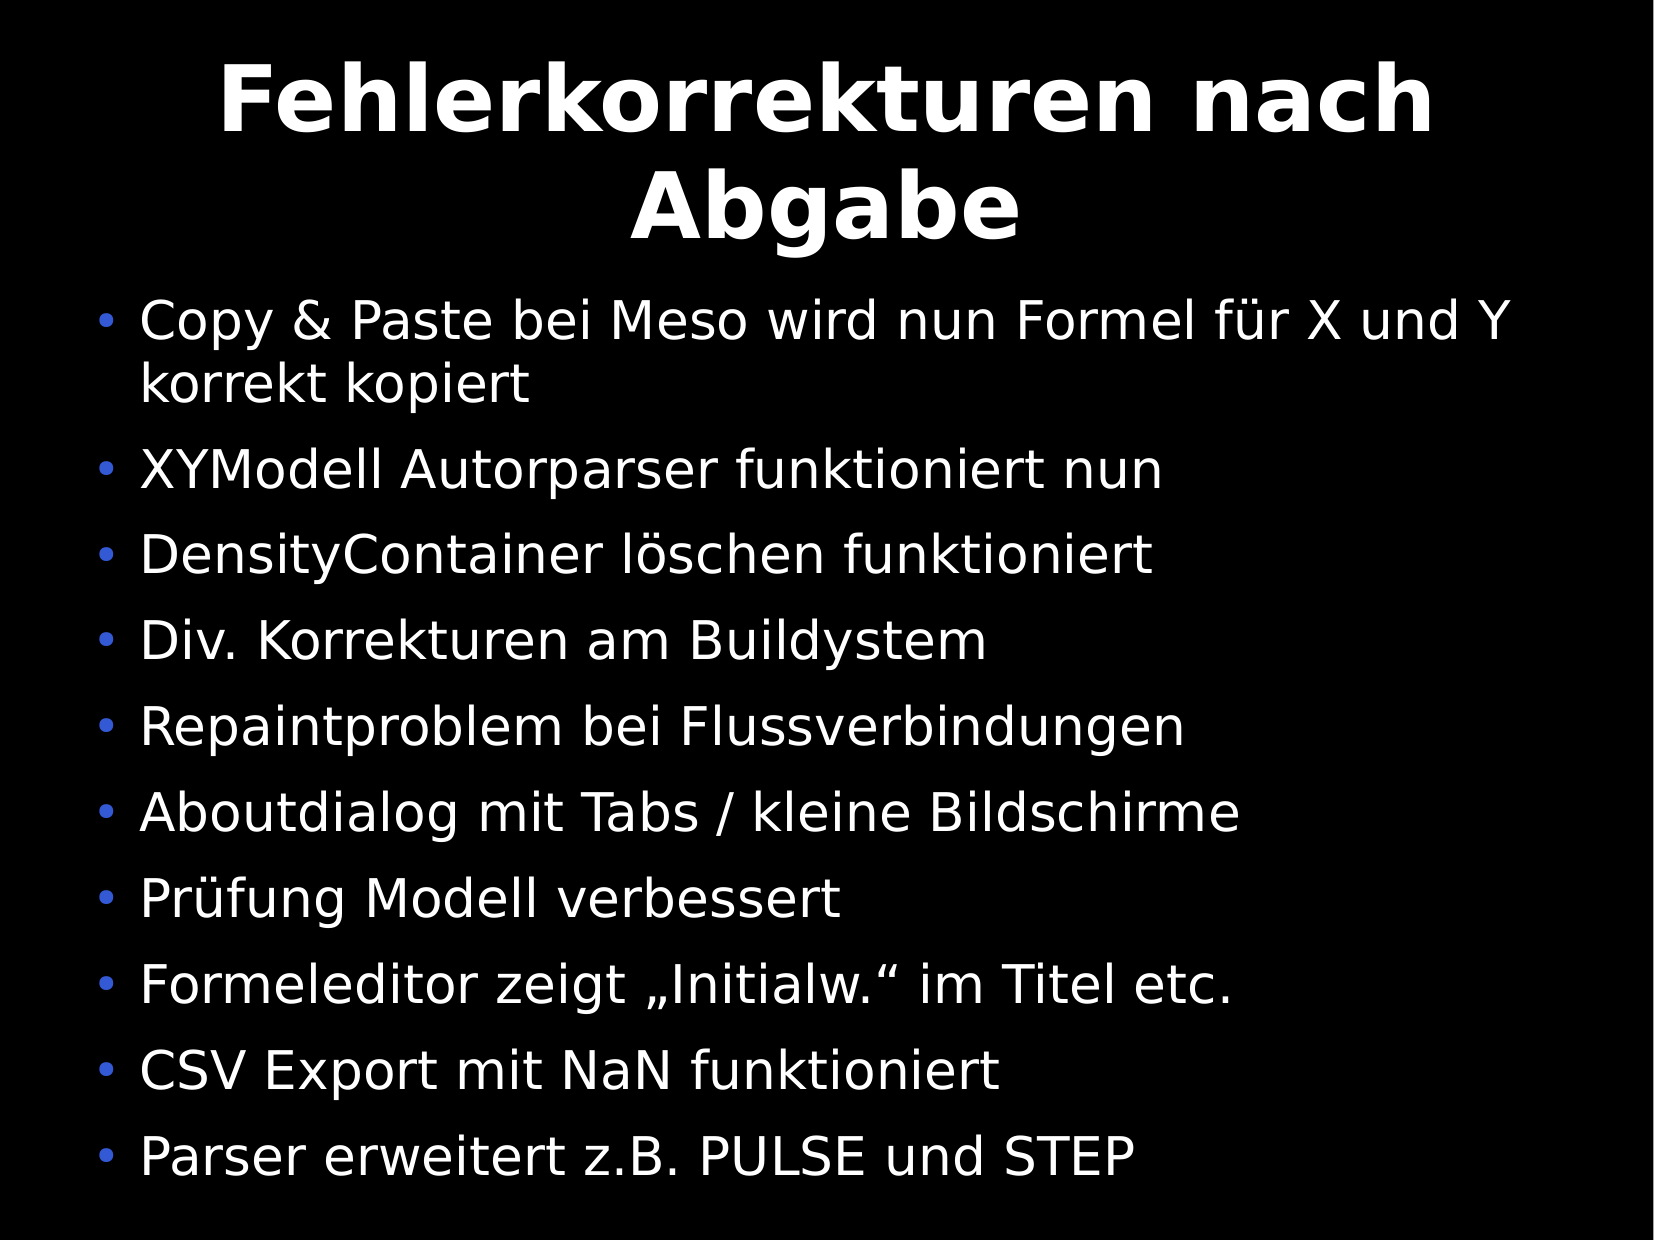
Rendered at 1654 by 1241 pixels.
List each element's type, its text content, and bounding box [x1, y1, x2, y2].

list Copy & Paste bei Meso wird nun Formel für X und Y korrekt kopiert XYModell Autorparser funktioniert nun DensityContainer löschen funktioniert Div. Korrekturen am Buildystem Repaintproblem bei Flussverbindungen Aboutdialog mit Tabs / kleine Bildschirme Prüfung Modell verbessert Formeleditor zeigt „Initialw.“ im Titel etc. CSV Export mit NaN funktioniert Parser erweitert z.B. PULSE und STEP [82, 290, 1538, 1191]
title Fehlerkorrekturen nach Abgabe [82, 45, 1571, 261]
